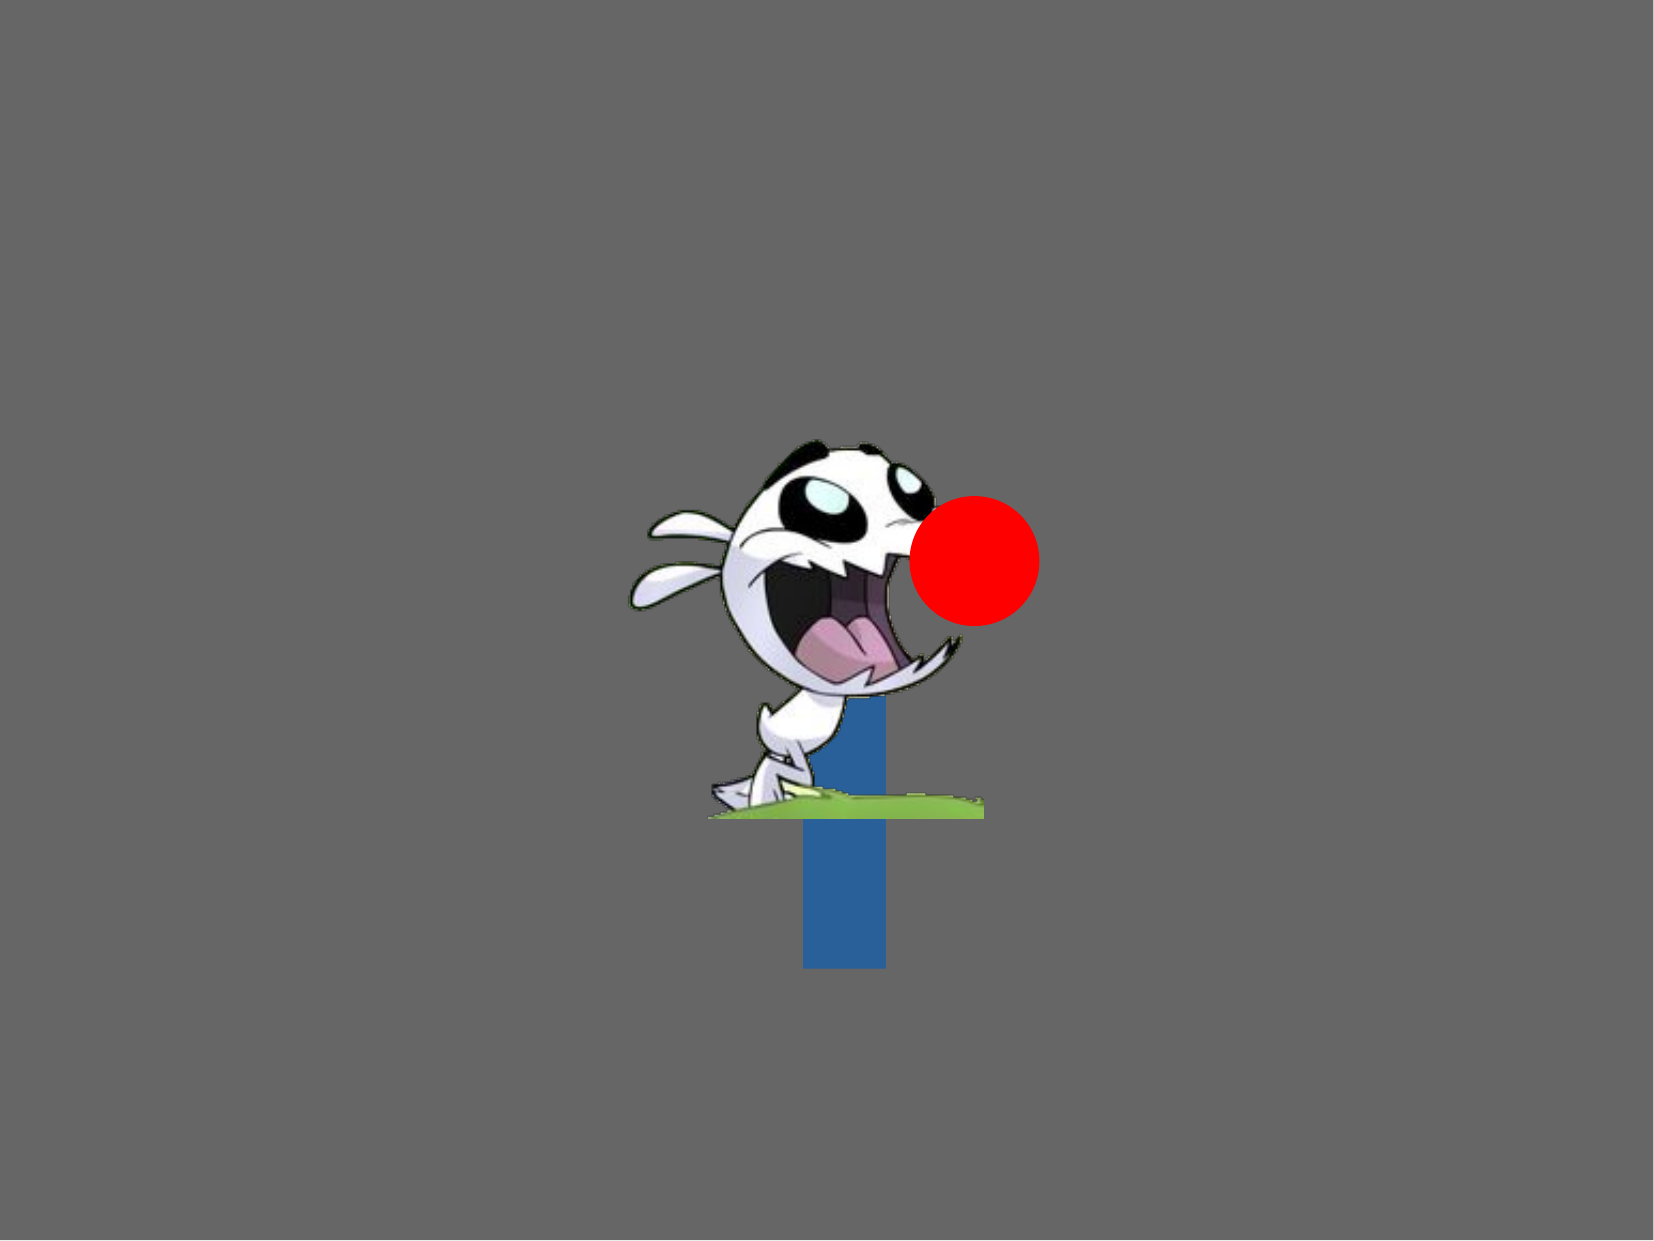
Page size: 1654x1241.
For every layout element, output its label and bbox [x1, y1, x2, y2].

picture [614, 436, 984, 819]
text_box [0, 0, 1654, 1241]
